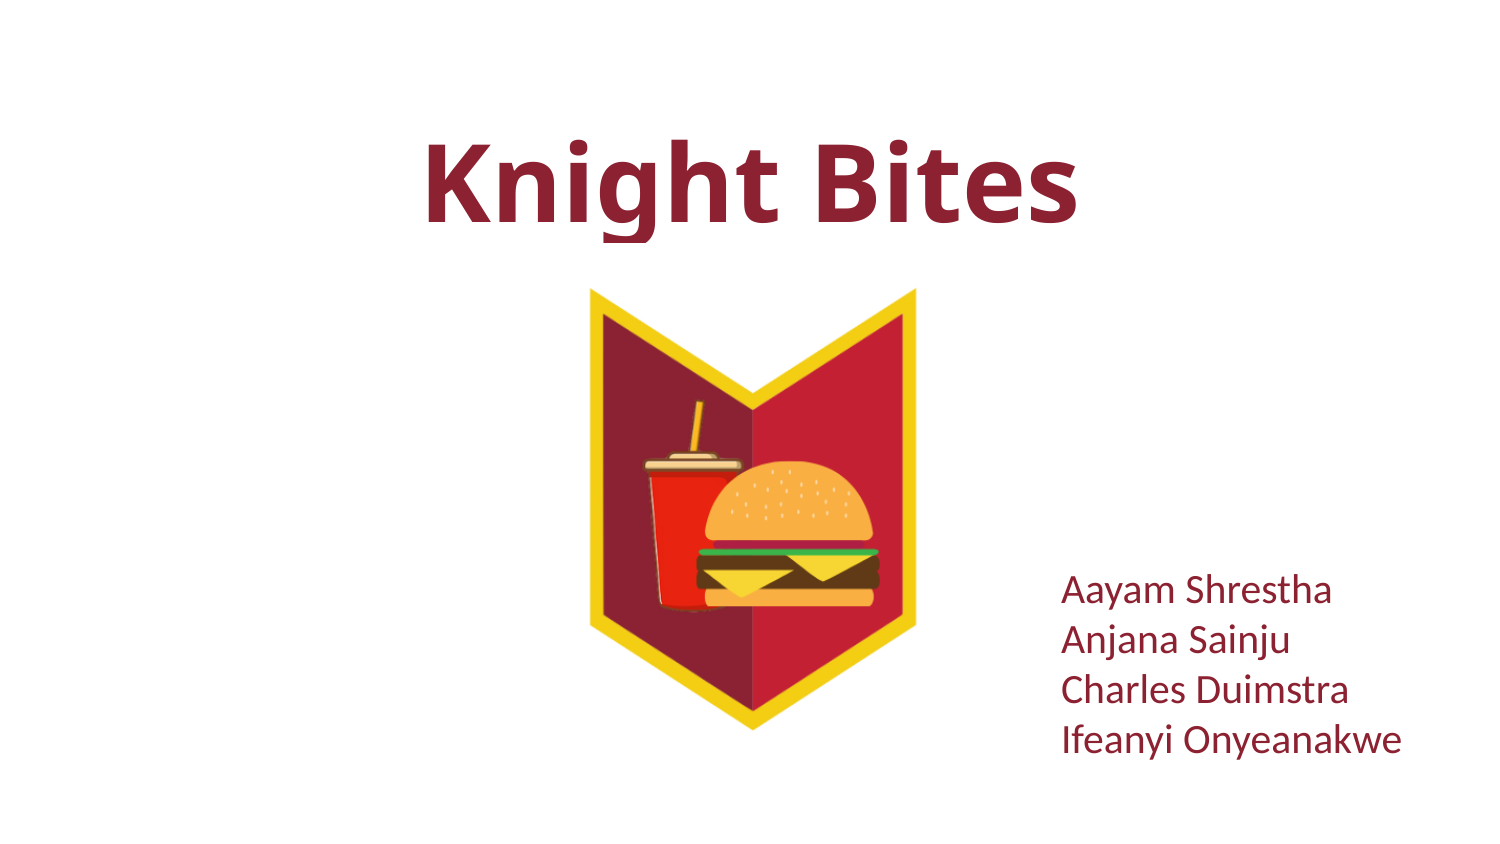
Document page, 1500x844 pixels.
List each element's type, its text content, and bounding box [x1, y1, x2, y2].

text_box Aayam Shrestha Anjana Sainju Charles Duimstra Ifeanyi Onyeanakwe [1046, 546, 1434, 777]
title Knight Bites [51, 53, 1449, 260]
picture [488, 243, 1012, 768]
